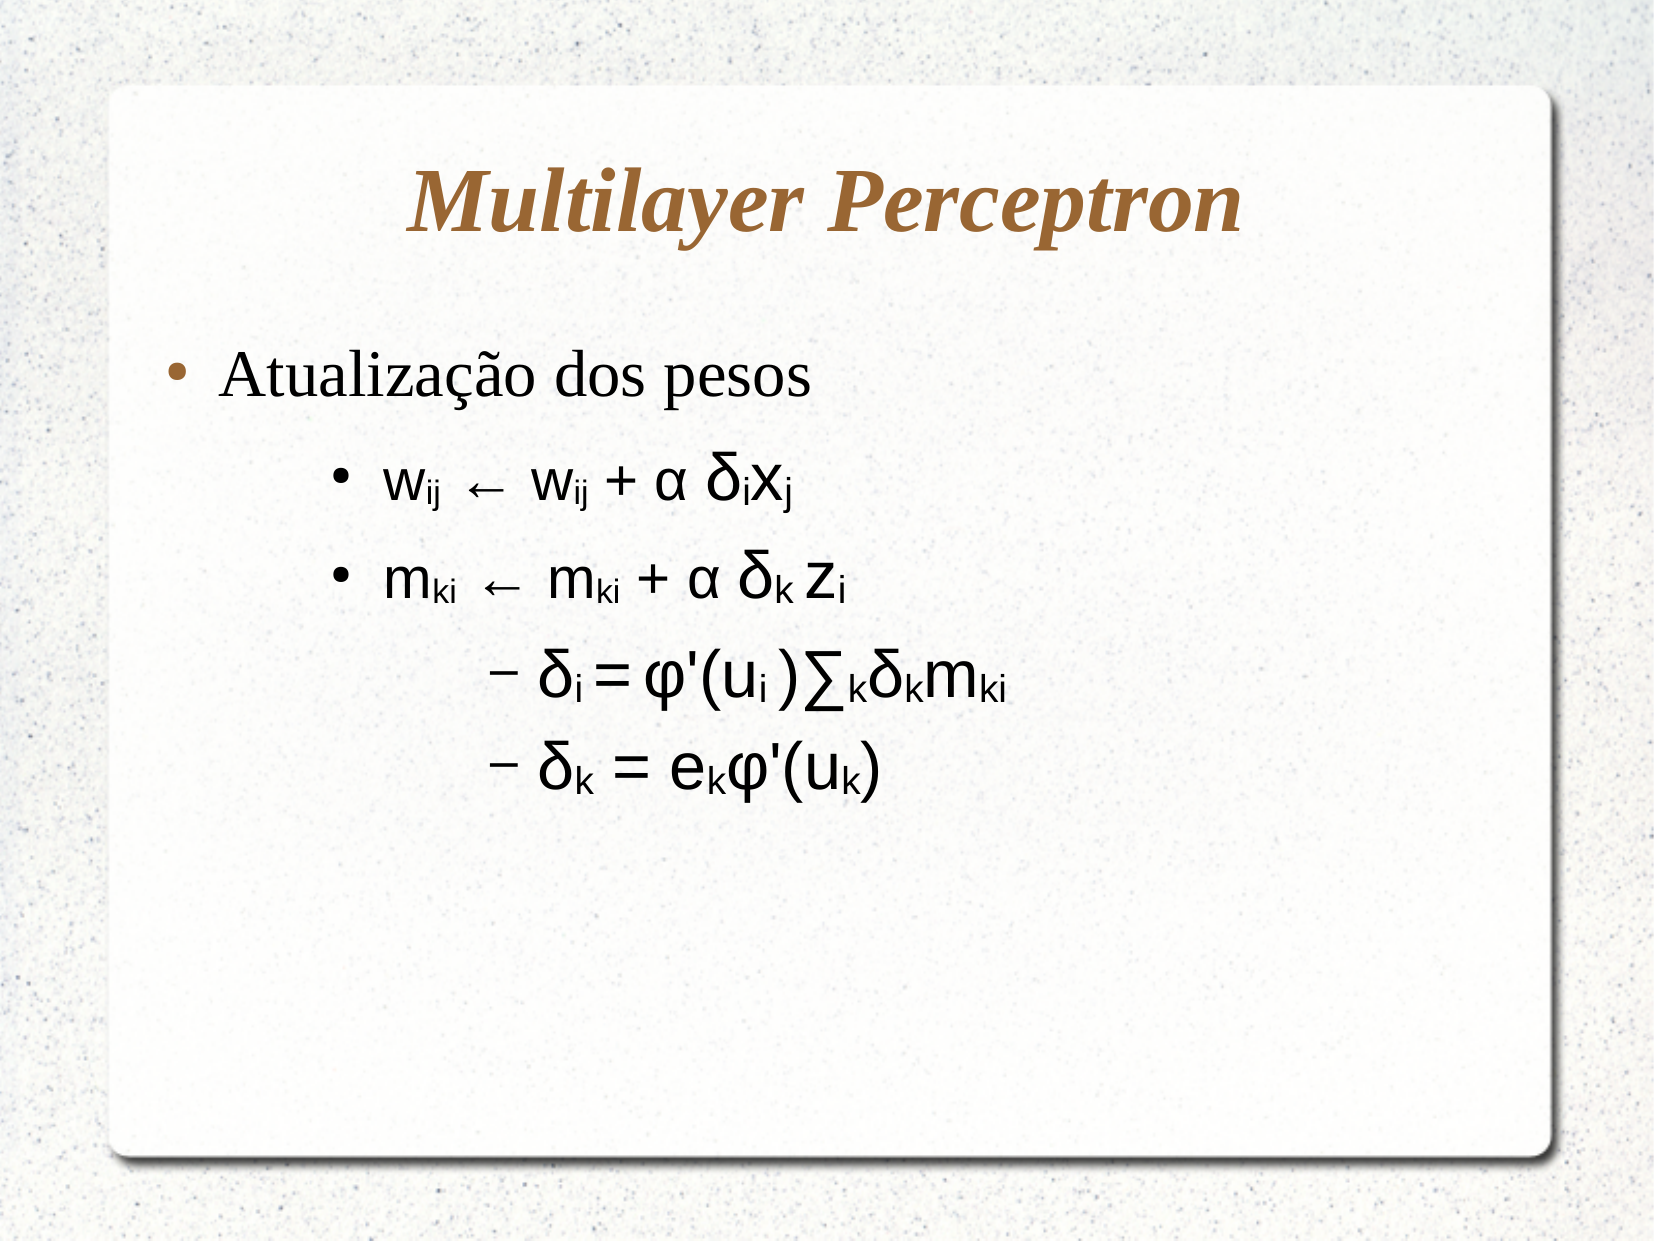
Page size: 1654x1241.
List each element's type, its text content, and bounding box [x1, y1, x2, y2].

picture [0, 0, 1654, 1241]
list Atualização dos pesos wij ← wij + α δixj mki ← mki + α δk zi δi = φ'(ui )∑kδkmki δk = ekφ'(uk) [147, 336, 1506, 1241]
title Multilayer Perceptron [118, 96, 1536, 304]
